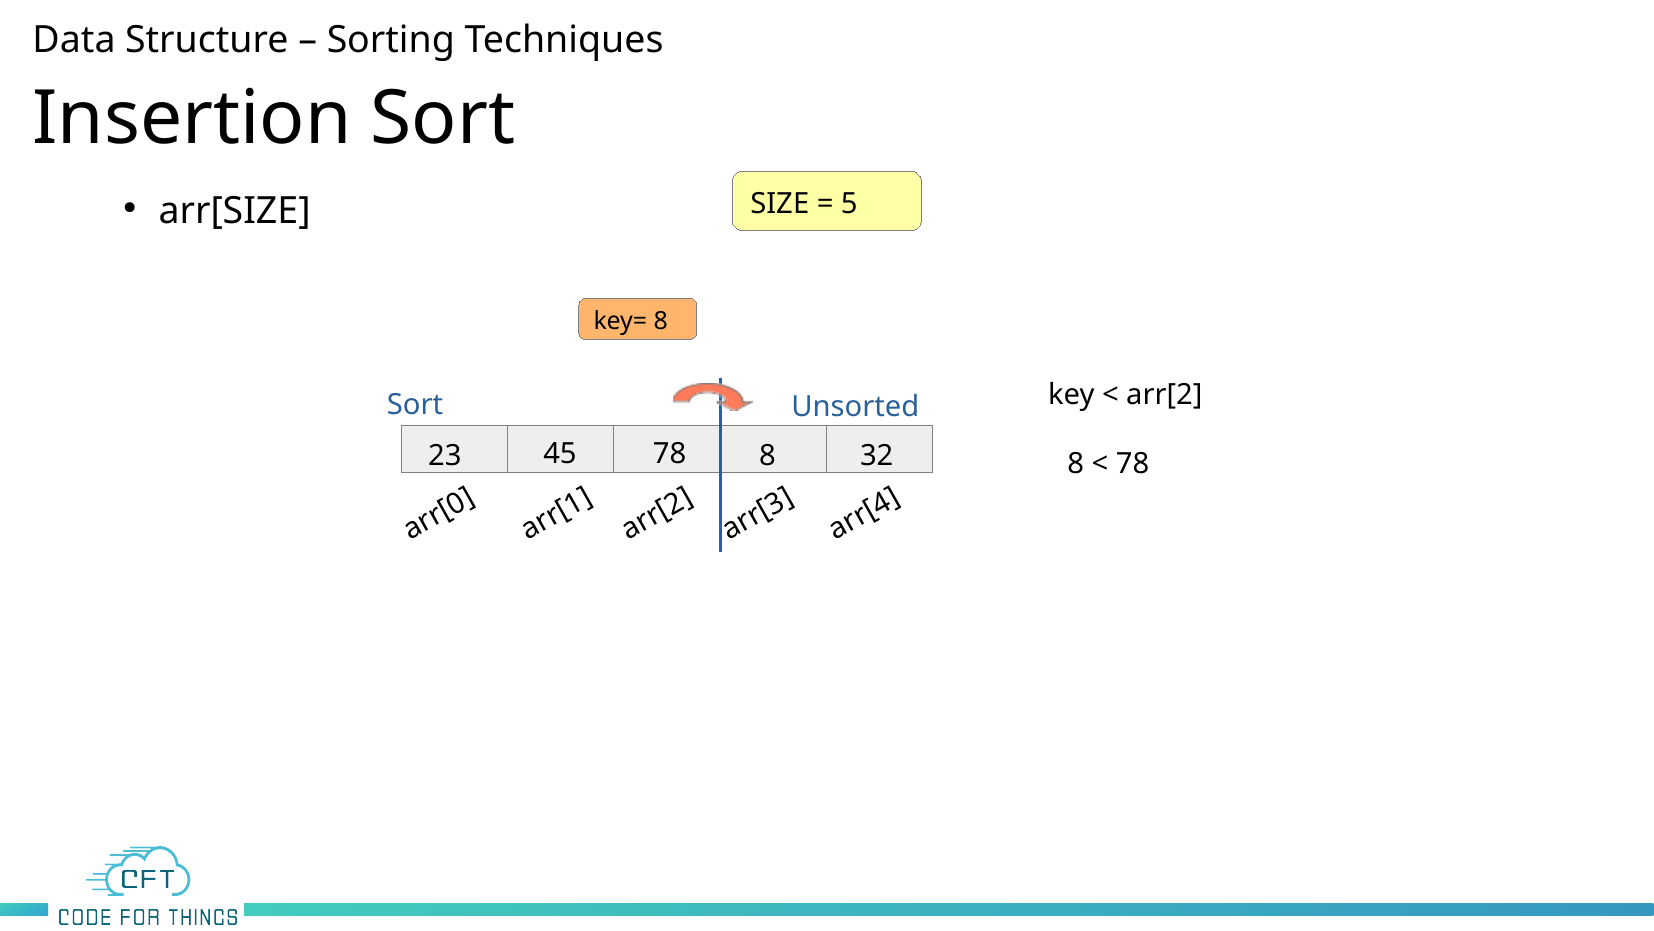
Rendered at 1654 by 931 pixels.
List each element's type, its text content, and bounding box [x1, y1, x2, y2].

text_box [724, 425, 776, 473]
text_box arr[4] [806, 450, 957, 587]
text_box [732, 171, 922, 231]
text_box Unsorted [776, 377, 977, 437]
text_box arr[SIZE] [108, 176, 353, 243]
text_box 78 [638, 425, 719, 475]
text_box 8 < 78 [1045, 435, 1204, 485]
picture [673, 383, 753, 411]
text_box [401, 425, 528, 473]
text_box key= 8 [578, 295, 698, 340]
text_box key < arr[2] [1033, 365, 1241, 415]
text_box arr[1] [495, 461, 632, 587]
text_box 23 [413, 427, 481, 477]
text_box [912, 437, 933, 473]
text_box 45 [528, 425, 614, 475]
title Data Structure – Sorting Techniques Insertion Sort [32, 12, 1184, 166]
text_box 8 [744, 427, 793, 511]
text_box arr[2] [596, 475, 719, 566]
text_box arr[0] [377, 450, 519, 566]
text_box 32 [845, 437, 912, 477]
text_box arr[2] [722, 475, 733, 499]
text_box [614, 425, 638, 473]
text_box Sort [372, 375, 479, 425]
picture [59, 846, 237, 925]
text_box SIZE = 5 [735, 175, 916, 225]
text_box [793, 437, 845, 473]
text_box arr[3] [696, 450, 839, 566]
